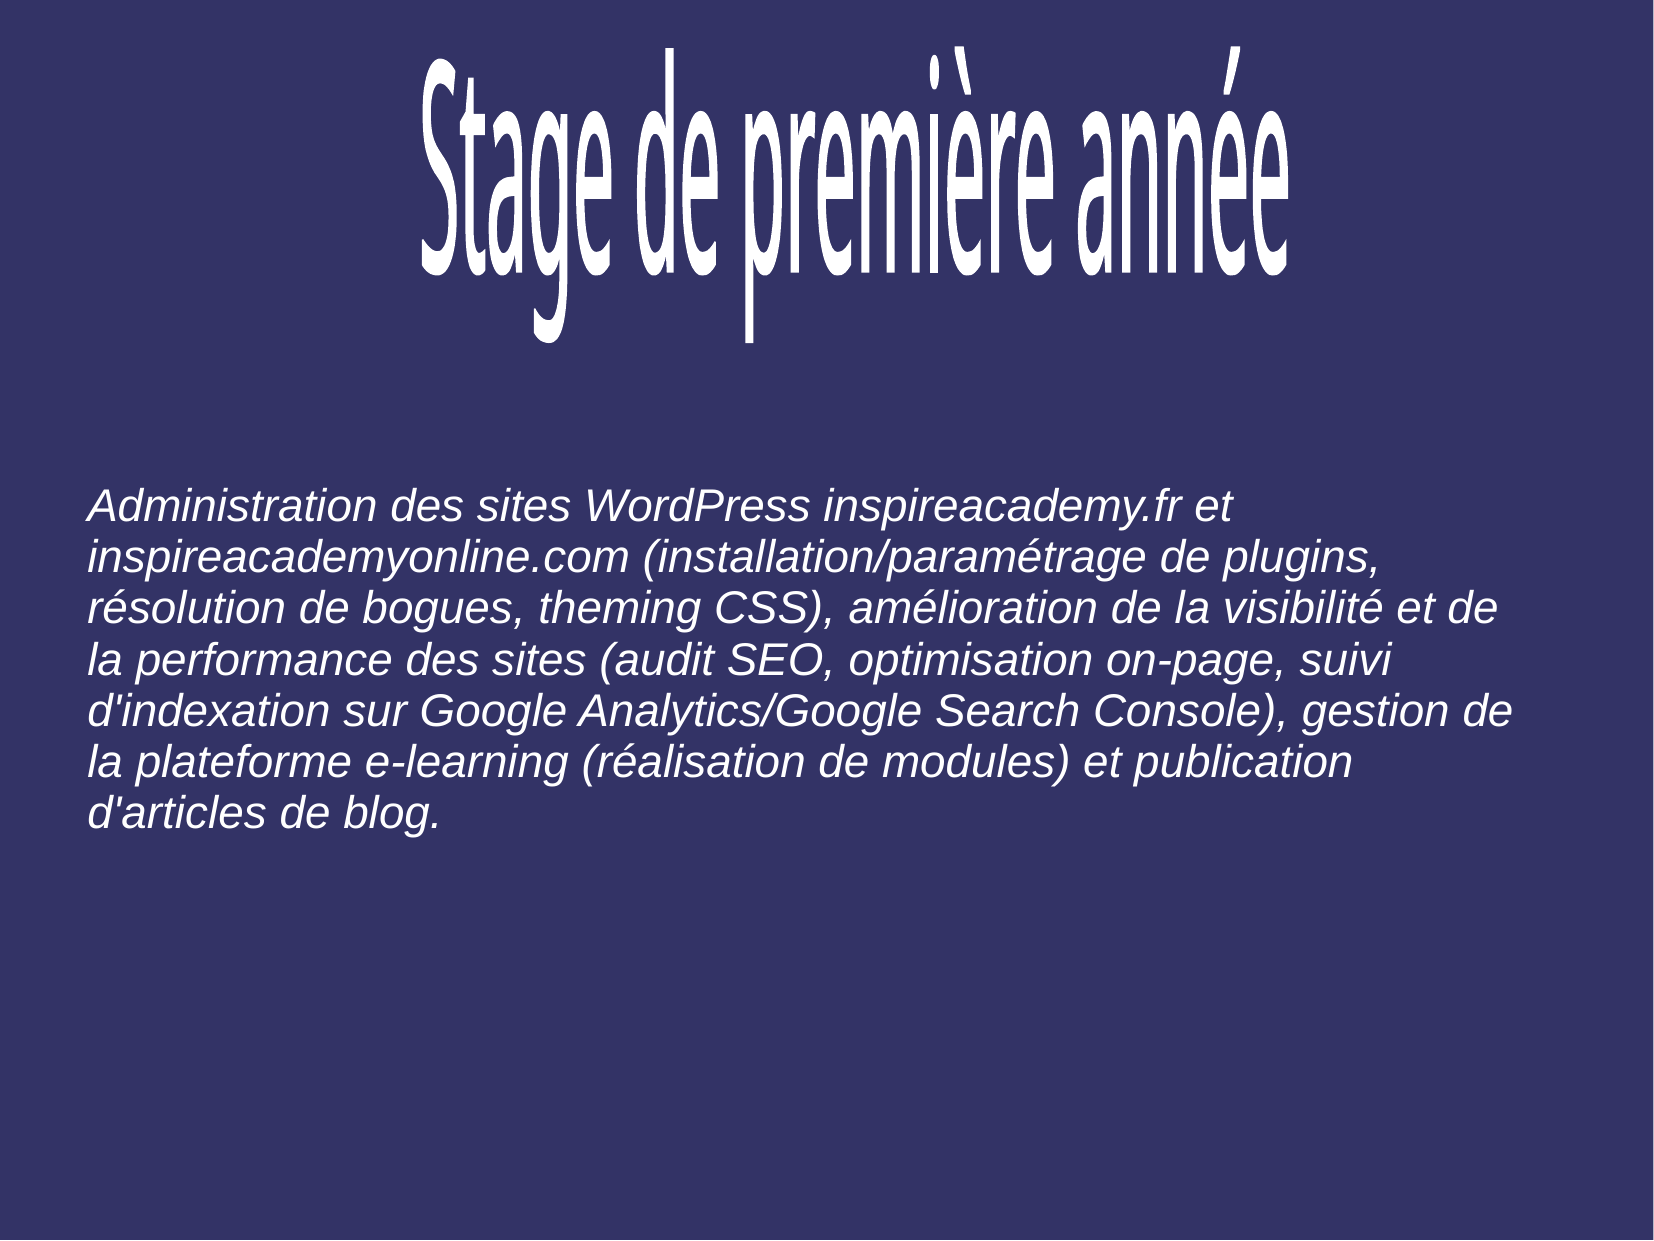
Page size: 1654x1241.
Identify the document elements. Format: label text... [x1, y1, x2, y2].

text_box Stage de première année [947, 111, 982, 275]
text_box Stage de première année [862, 111, 919, 272]
text_box Stage de première année [818, 111, 853, 275]
text_box Stage de première année [955, 47, 971, 94]
text_box Stage de première année [1078, 111, 1111, 275]
text_box Stage de première année [1253, 111, 1288, 275]
text_box Stage de première année [931, 114, 938, 272]
text_box Stage de première année [422, 59, 456, 275]
text_box Stage de première année [746, 111, 782, 343]
text_box Stage de première année [576, 111, 611, 275]
text_box Stage de première année [1224, 47, 1240, 94]
text_box Stage de première année [489, 111, 522, 275]
text_box Stage de première année [1168, 111, 1202, 272]
text_box Stage de première année [637, 48, 673, 275]
text_box Stage de première année [991, 111, 1015, 272]
text_box Stage de première année [1122, 111, 1157, 272]
text_box Stage de première année [683, 111, 717, 275]
text_box Stage de première année [1211, 111, 1246, 275]
text_box Stage de première année [791, 111, 815, 272]
text_box Stage de première année [460, 78, 485, 275]
text_box Stage de première année [1018, 111, 1053, 275]
text_box Stage de première année [531, 111, 567, 343]
text_box Administration des sites WordPress inspireacademy.fr et inspireacademyonline.com (installation/paramétrage de plugins, résolution de bogues, theming CSS), amélioration de la visibilité et de la performance des sites (audit SEO, optimisation on-page, suivi d'indexation sur Google Analytics/Google Search Console), gestion de la plateforme e-learning (réalisation de modules) et publication d'articles de blog. [72, 472, 1548, 843]
